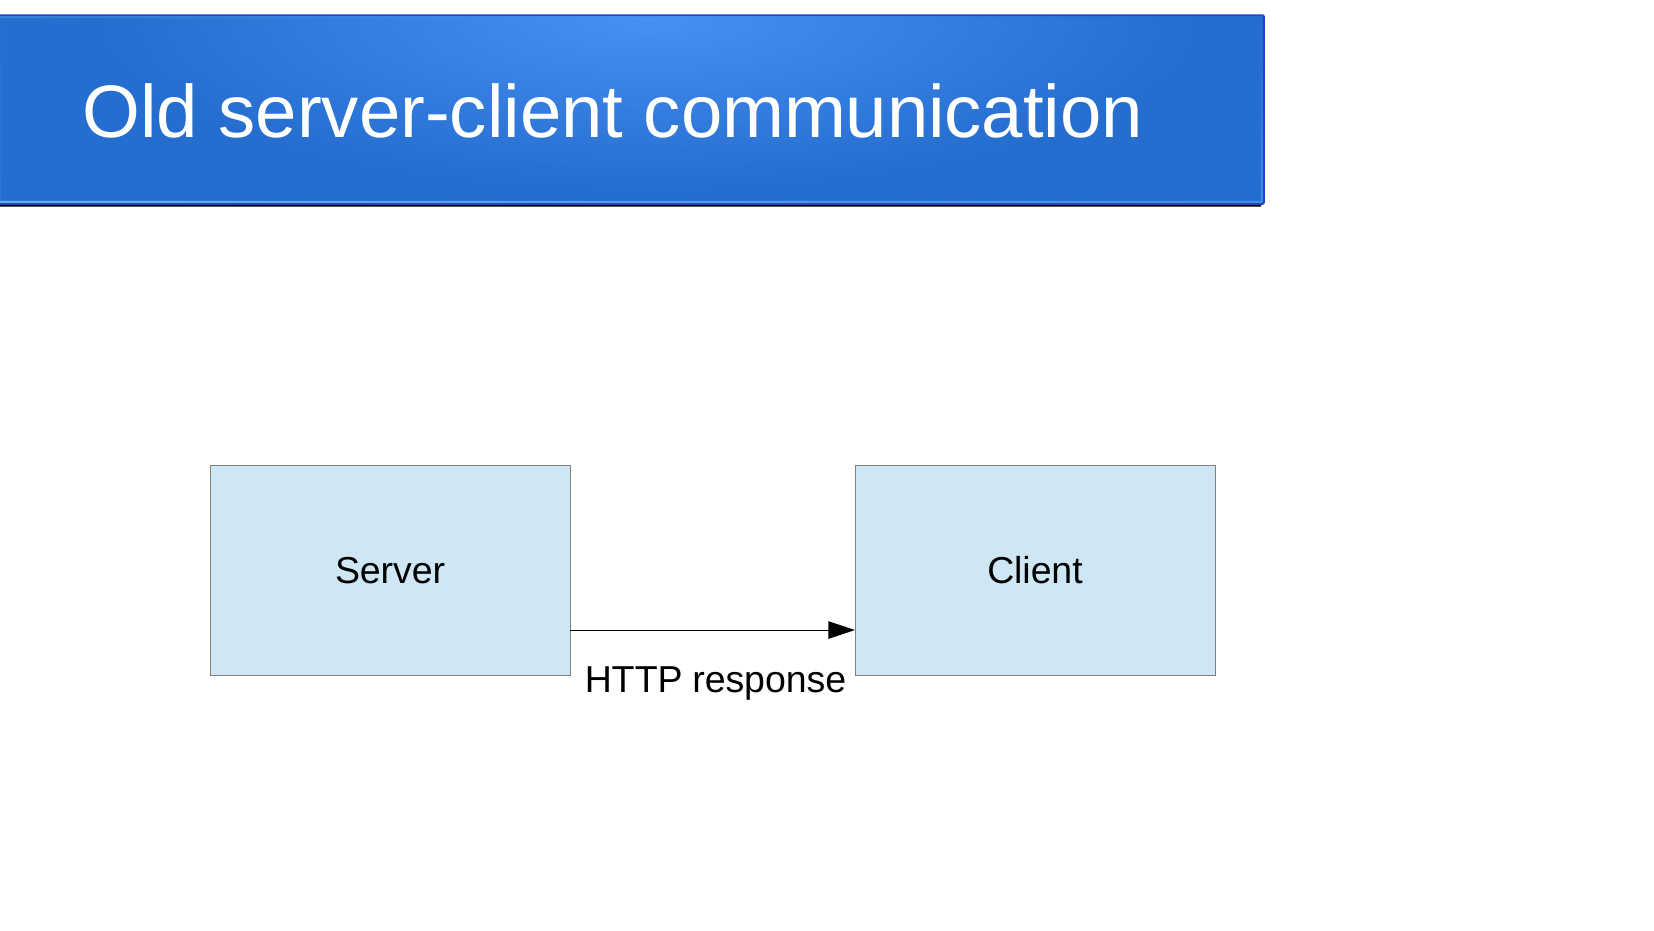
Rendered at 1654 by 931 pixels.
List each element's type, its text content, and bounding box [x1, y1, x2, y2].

title Old server-client communication [82, 35, 1235, 189]
text_box Client [855, 465, 1216, 676]
text_box Server [210, 465, 571, 676]
text_box HTTP response [570, 651, 901, 751]
